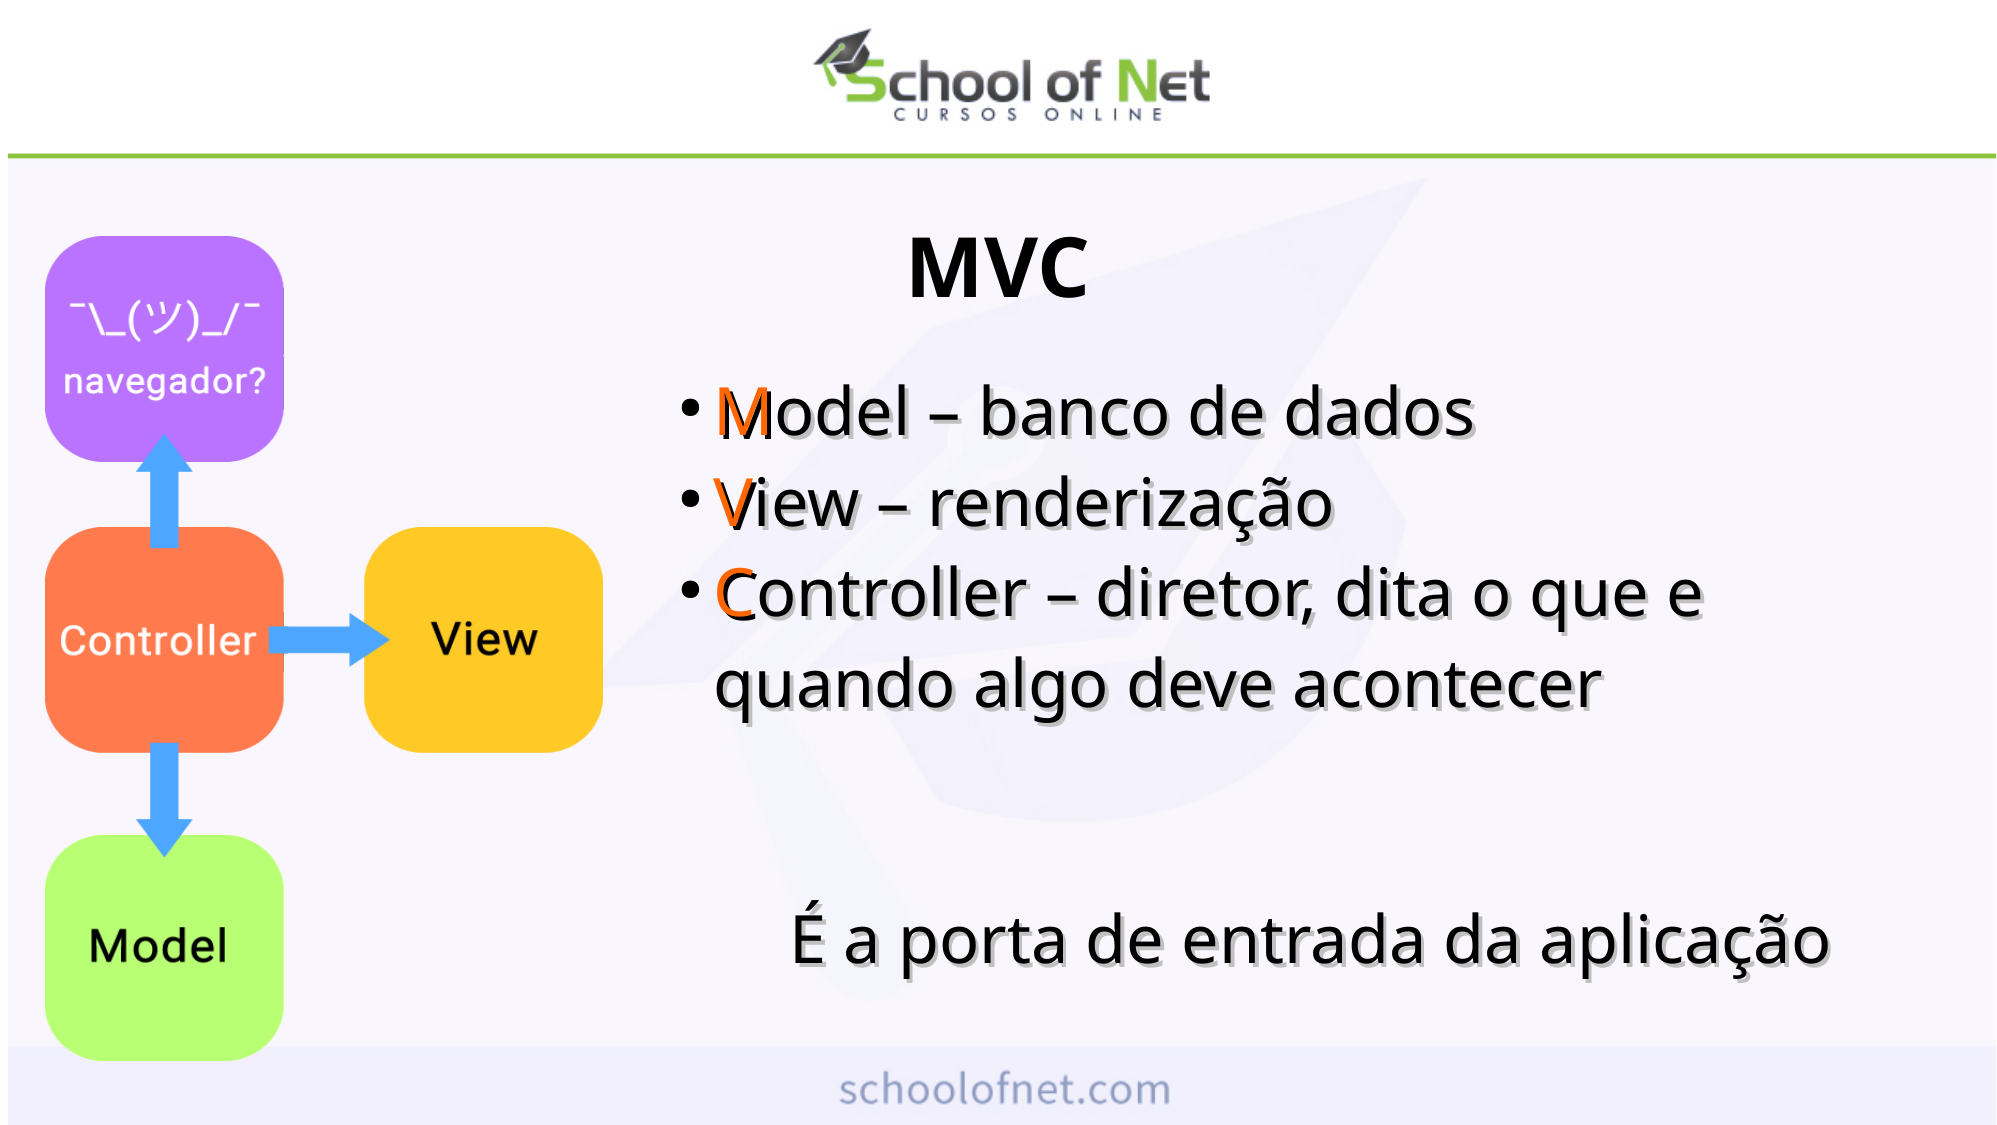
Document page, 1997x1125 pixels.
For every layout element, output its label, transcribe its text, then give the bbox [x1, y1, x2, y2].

text_box Model – banco de dados View – renderização Controller – diretor, dita o que e quando algo deve acontecer [678, 382, 1938, 709]
picture [7, 5, 1997, 1125]
title MVC [99, 171, 1897, 360]
text_box É a porta de entrada da aplicação [696, 836, 1926, 1040]
